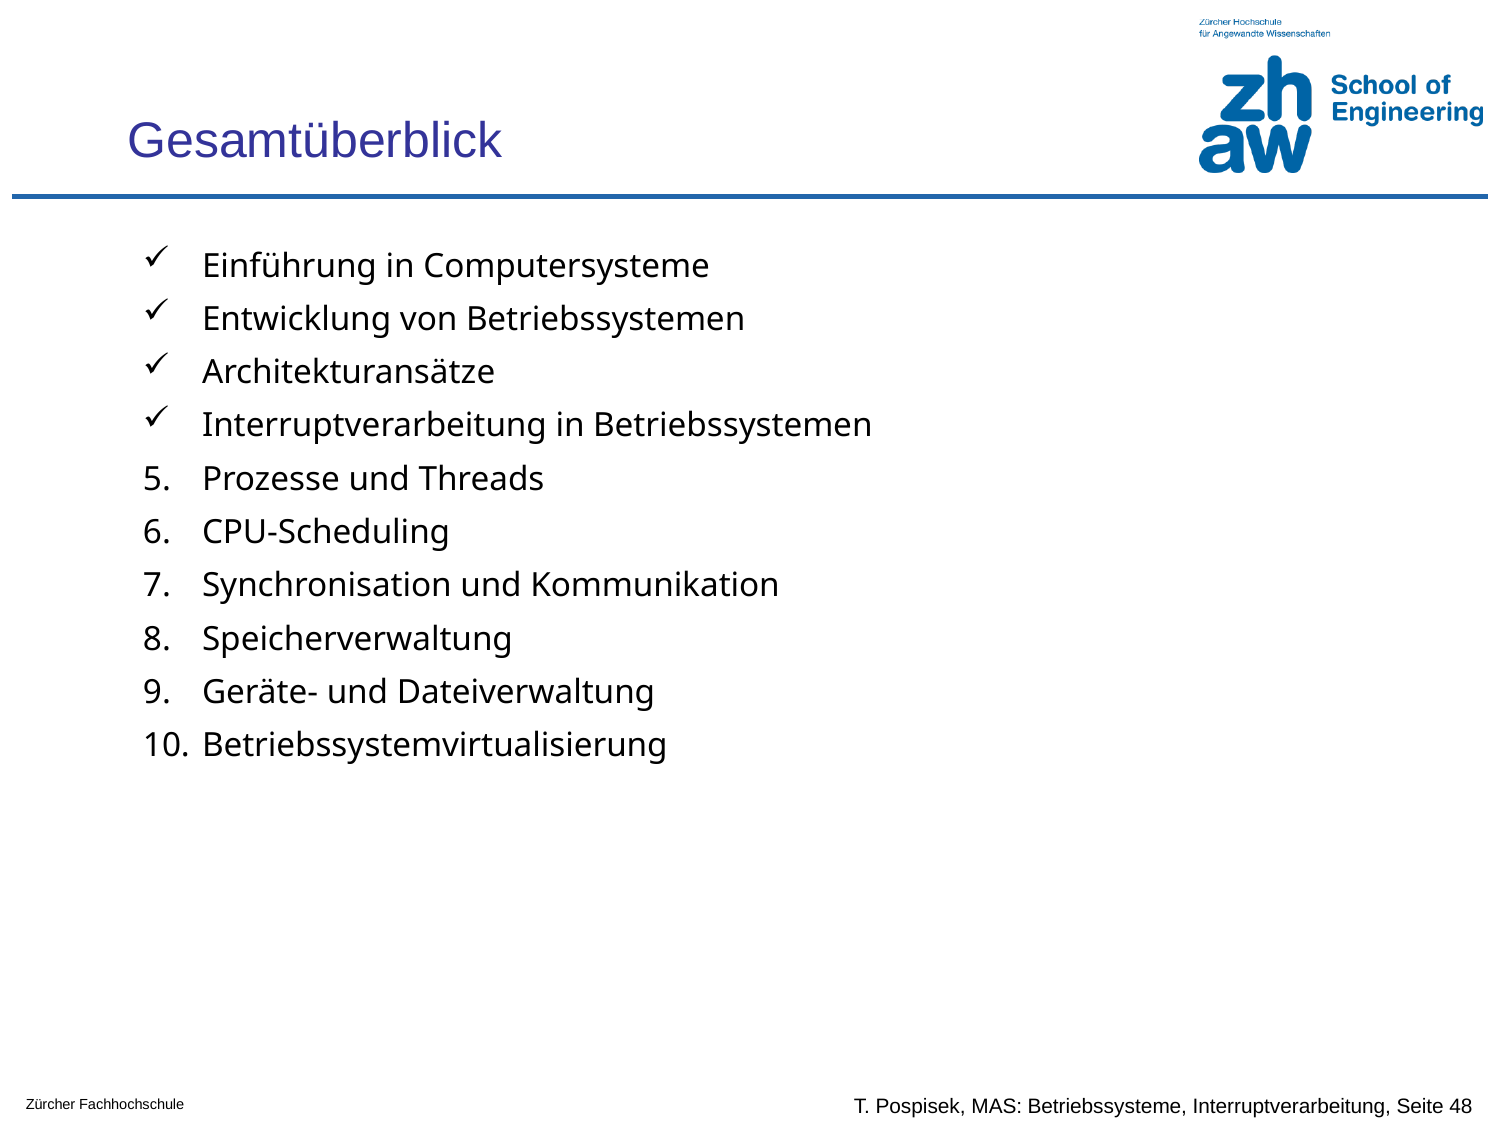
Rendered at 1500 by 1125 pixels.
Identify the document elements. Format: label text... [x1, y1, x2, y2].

title Gesamtüberblick [112, 50, 1391, 175]
text_box Einführung in Computersysteme Entwicklung von Betriebssystemen Architekturansätze Interruptverarbeitung in Betriebssystemen Prozesse und Threads CPU-Scheduling Synchronisation und Kommunikation Speicherverwaltung Geräte- und Dateiverwaltung Betriebssystemvirtualisierung [128, 236, 1341, 1012]
picture [1199, 19, 1483, 173]
